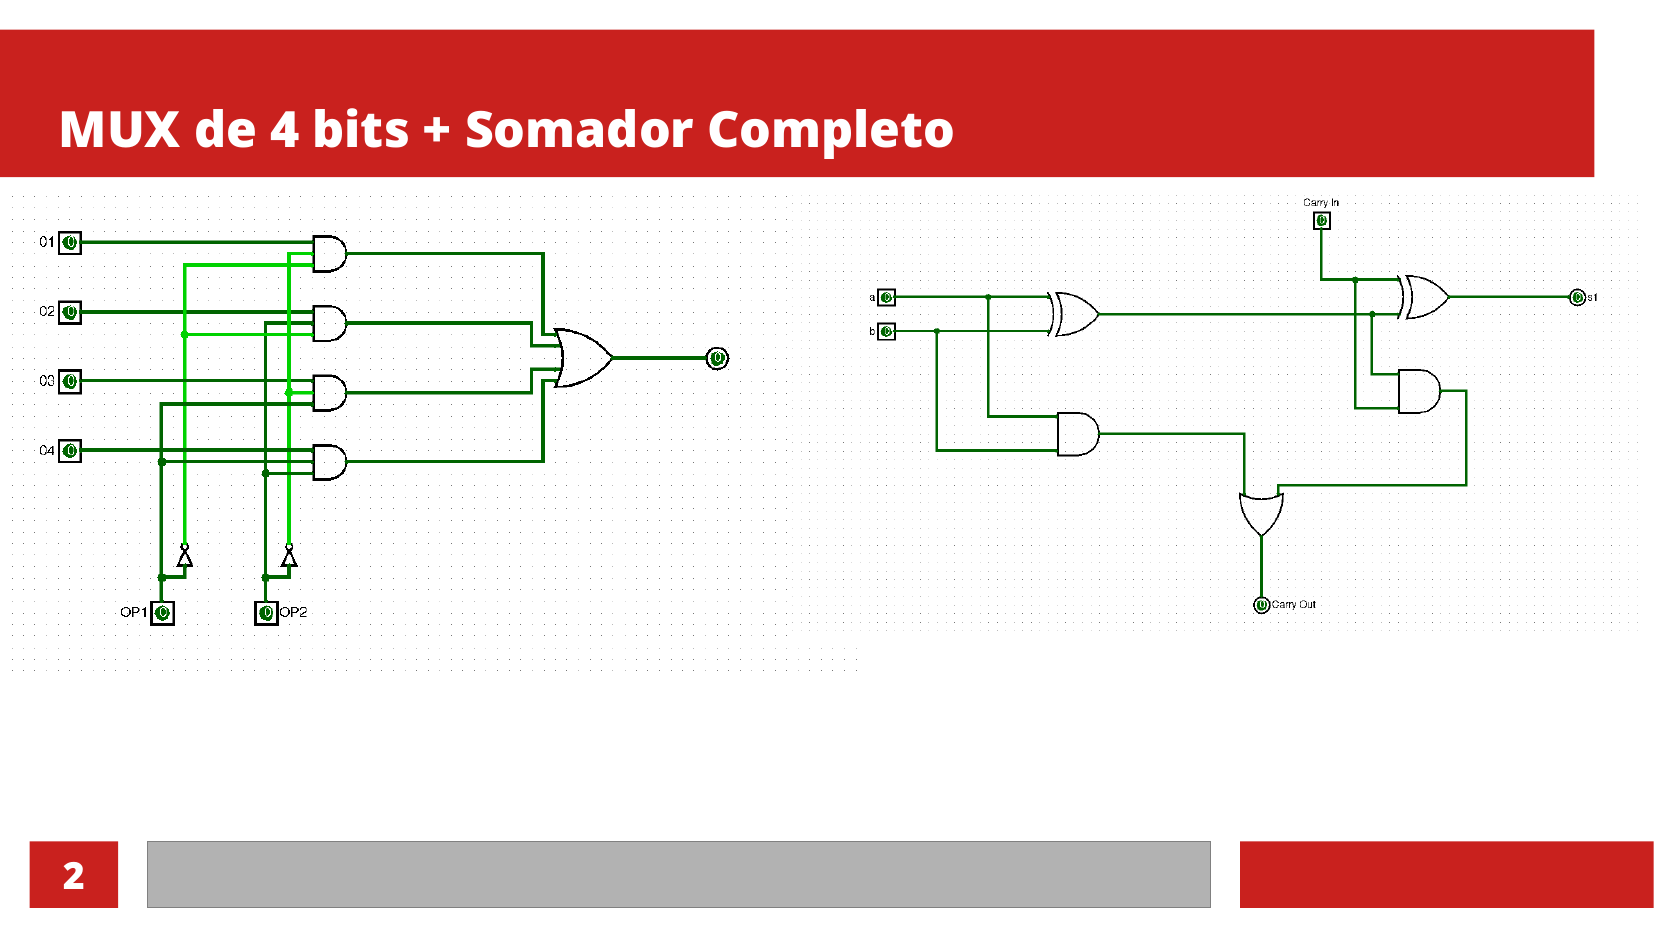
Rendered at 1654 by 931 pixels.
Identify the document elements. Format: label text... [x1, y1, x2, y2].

title MUX de 4 bits + Somador Completo [59, 44, 1595, 163]
picture [0, 187, 1643, 676]
